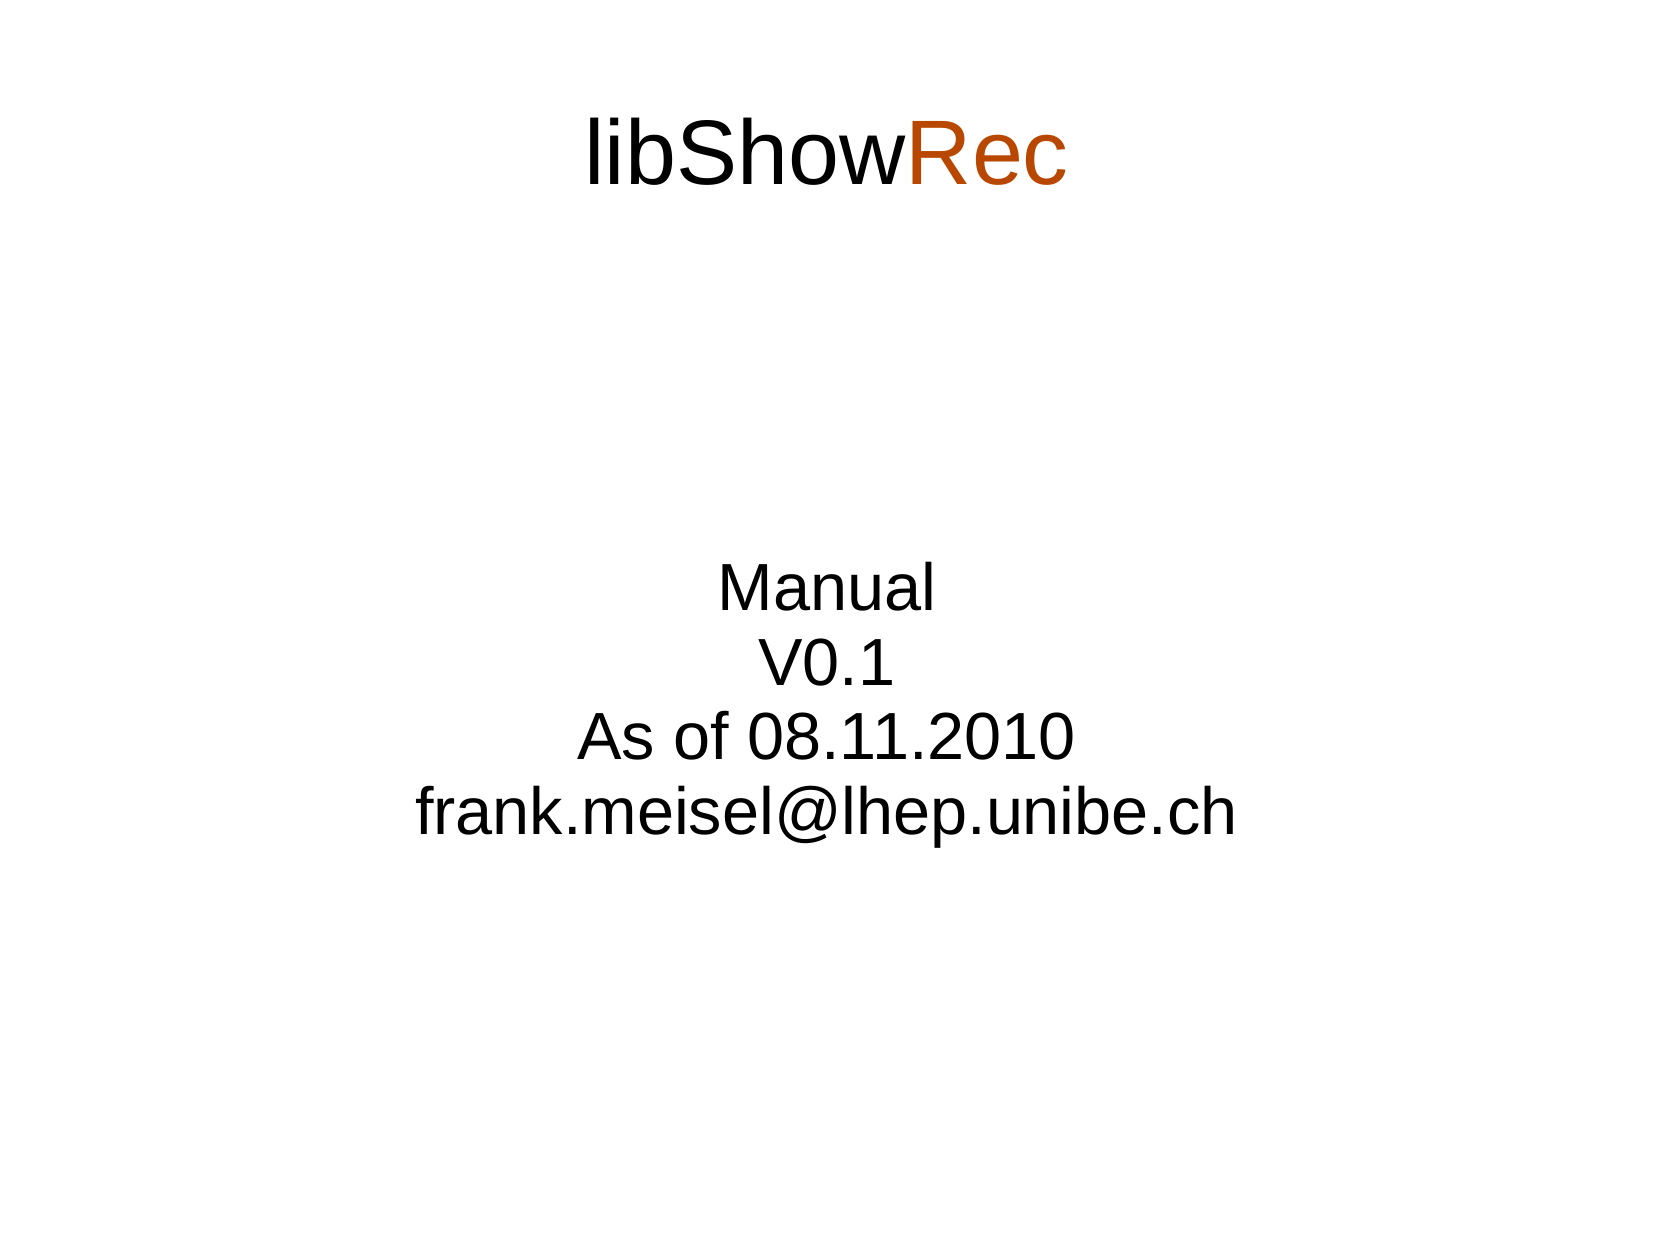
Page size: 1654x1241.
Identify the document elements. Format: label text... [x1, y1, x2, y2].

subtitle Manual V0.1 As of 08.11.2010 frank.meisel@lhep.unibe.ch [82, 290, 1571, 1109]
title libShowRec [82, 49, 1571, 257]
